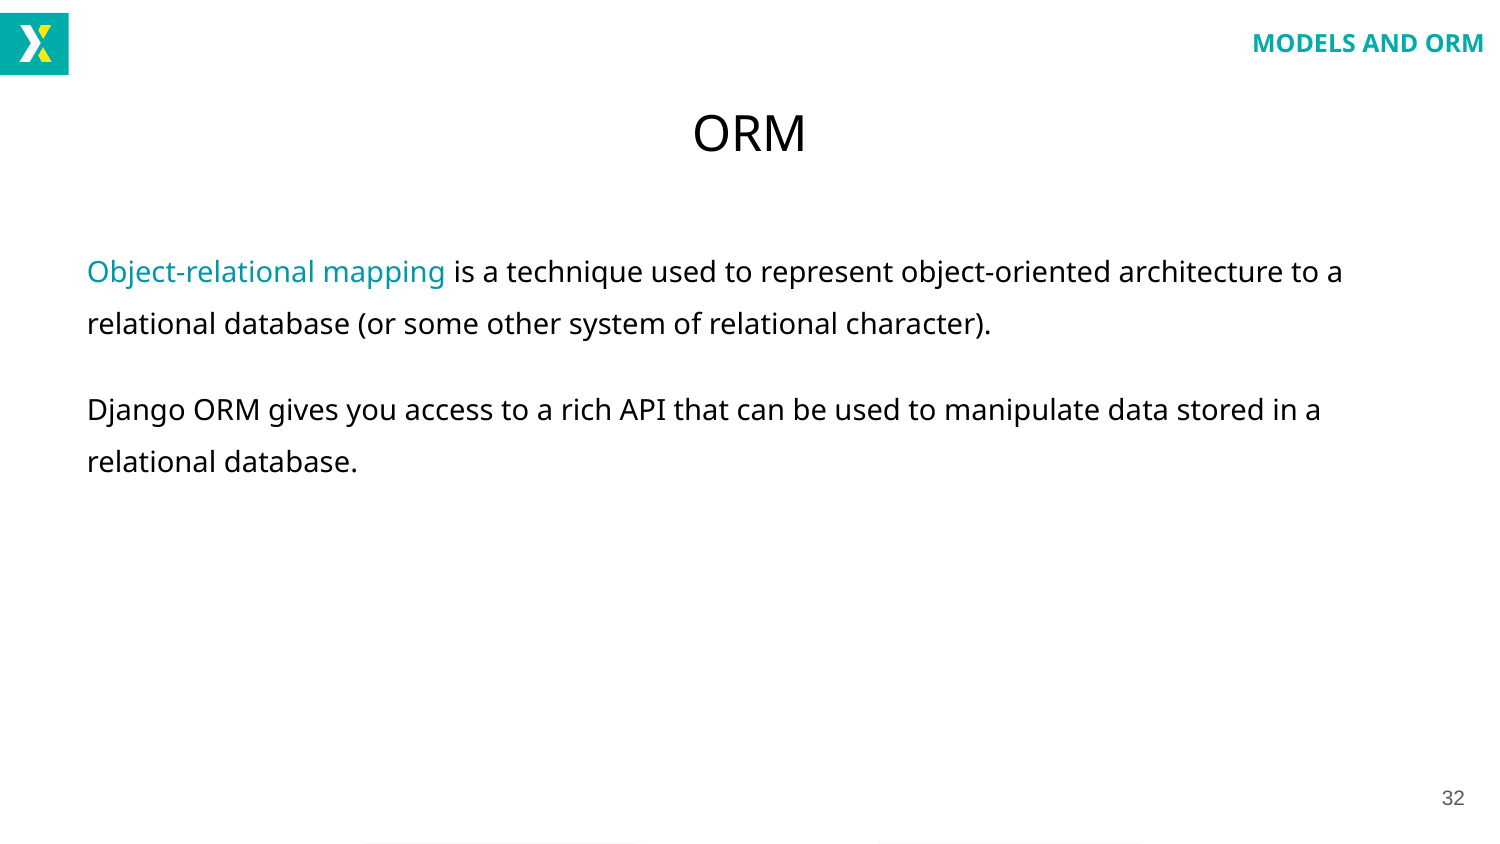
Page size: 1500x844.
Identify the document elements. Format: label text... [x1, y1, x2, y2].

text_box Object-relational mapping is a technique used to represent object-oriented architecture to a relational database (or some other system of relational character). Django ORM gives you access to a rich API that can be used to manipulate data stored in a relational database. [71, 220, 1367, 664]
slide_number <number> [1389, 764, 1480, 830]
picture [17, 25, 54, 62]
text_box ORM [115, 86, 1385, 181]
